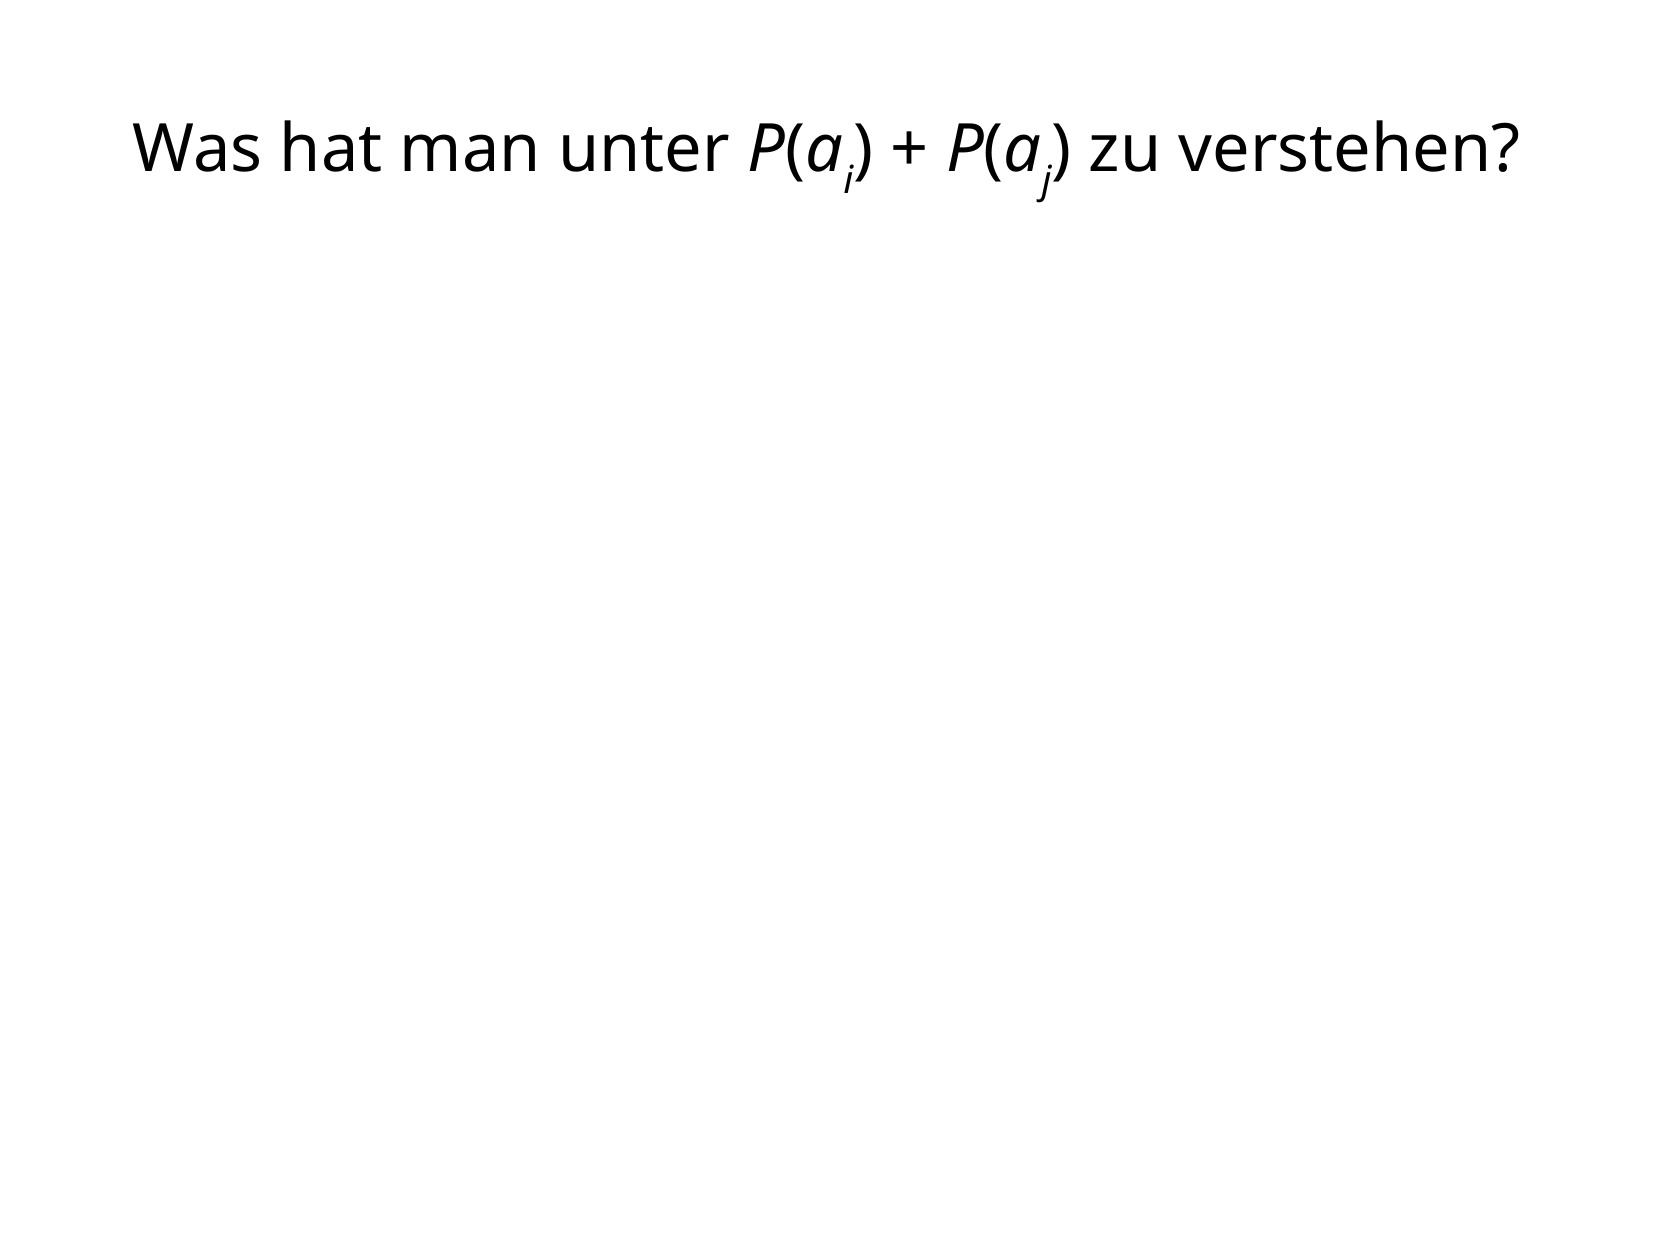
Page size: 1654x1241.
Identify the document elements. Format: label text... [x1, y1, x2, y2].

title Was hat man unter P(ai) + P(aj) zu verstehen? [82, 49, 1571, 257]
